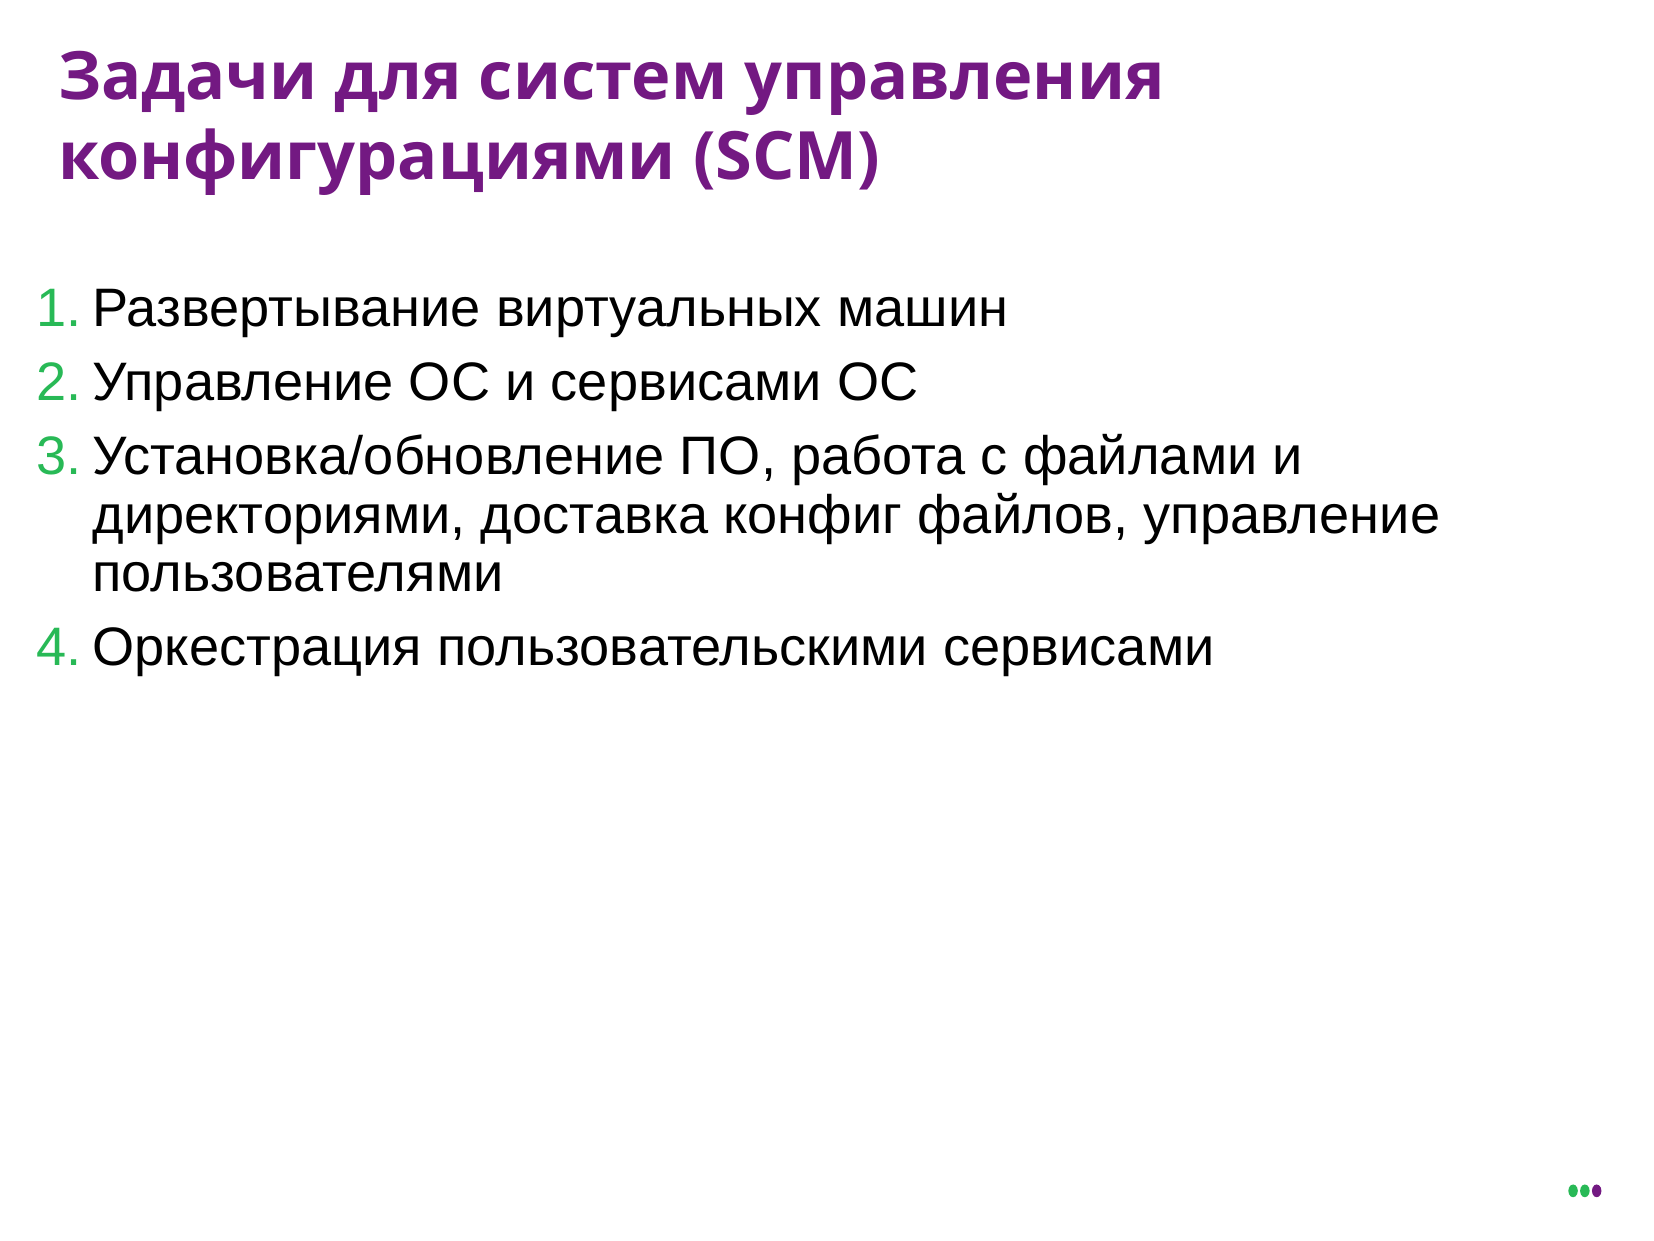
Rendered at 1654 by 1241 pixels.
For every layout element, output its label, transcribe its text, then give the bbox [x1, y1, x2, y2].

title Задачи для систем управления конфигурациями (SCM) [58, 32, 1607, 175]
text_box Развертывание виртуальных машин Управление ОС и сервисами ОС Установка/обновление ПО, работа с файлами и директориями, доставка конфиг файлов, управление пользователями Оркестрация пользовательскими сервисами [36, 279, 1585, 995]
